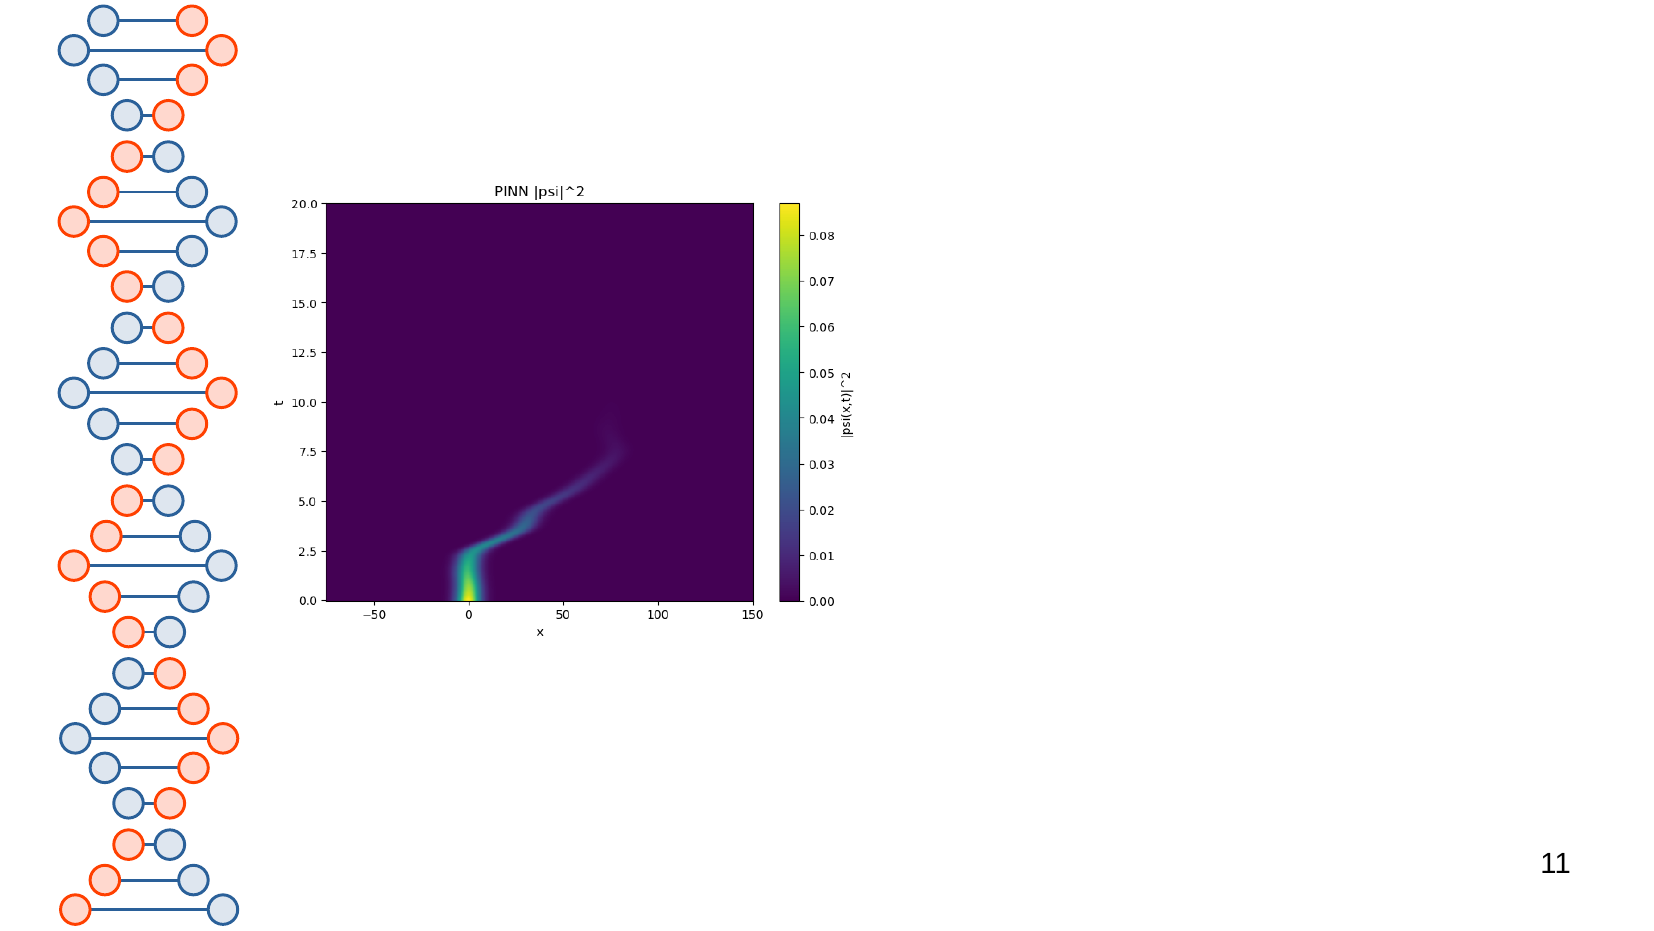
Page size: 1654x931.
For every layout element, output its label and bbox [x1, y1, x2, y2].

picture [265, 177, 860, 646]
